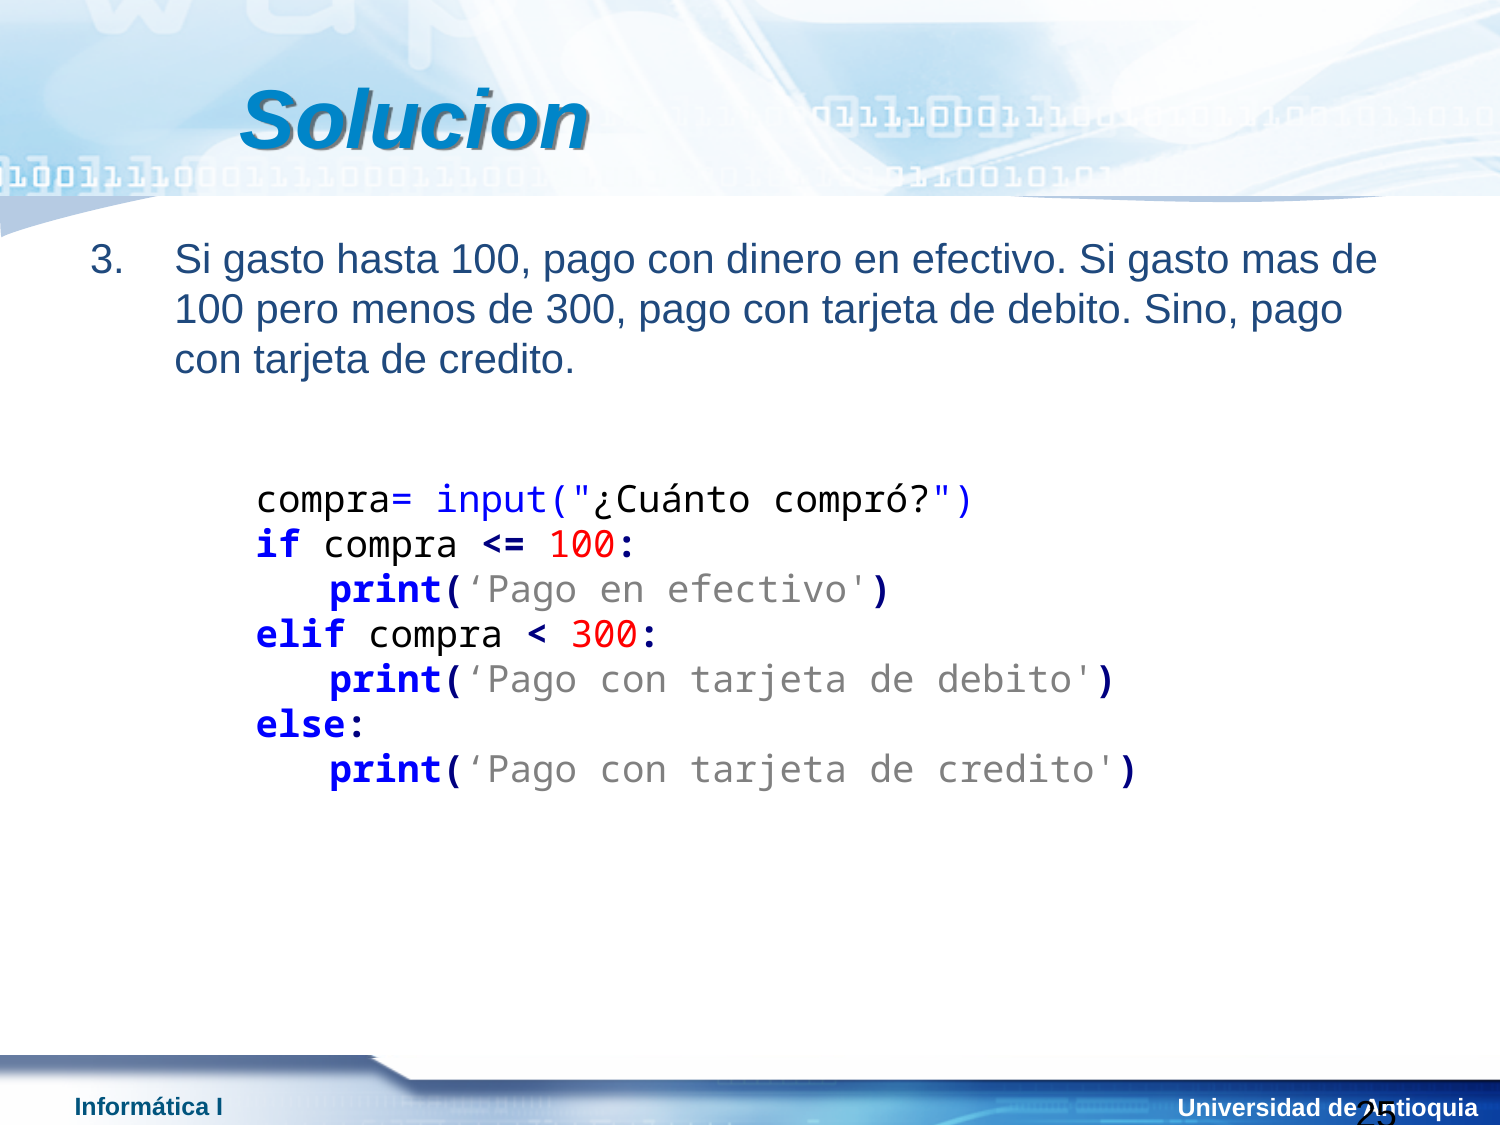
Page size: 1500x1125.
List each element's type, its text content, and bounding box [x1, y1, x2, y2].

list Si gasto hasta 100, pago con dinero en efectivo. Si gasto mas de 100 pero menos de 300, pago con tarjeta de debito. Sino, pago con tarjeta de credito. [75, 224, 1425, 421]
picture [1332, 1105, 1337, 1114]
text_box compra= input("¿Cuánto compró?") if compra <= 100: print(‘Pago en efectivo') elif compra < 300: print(‘Pago con tarjeta de debito') else: print(‘Pago con tarjeta de credito') [240, 467, 1258, 798]
picture [0, 1055, 1500, 1125]
title Solucion [224, 57, 1438, 150]
picture [0, 0, 1500, 196]
slide_number <número> [1340, 1082, 1500, 1125]
